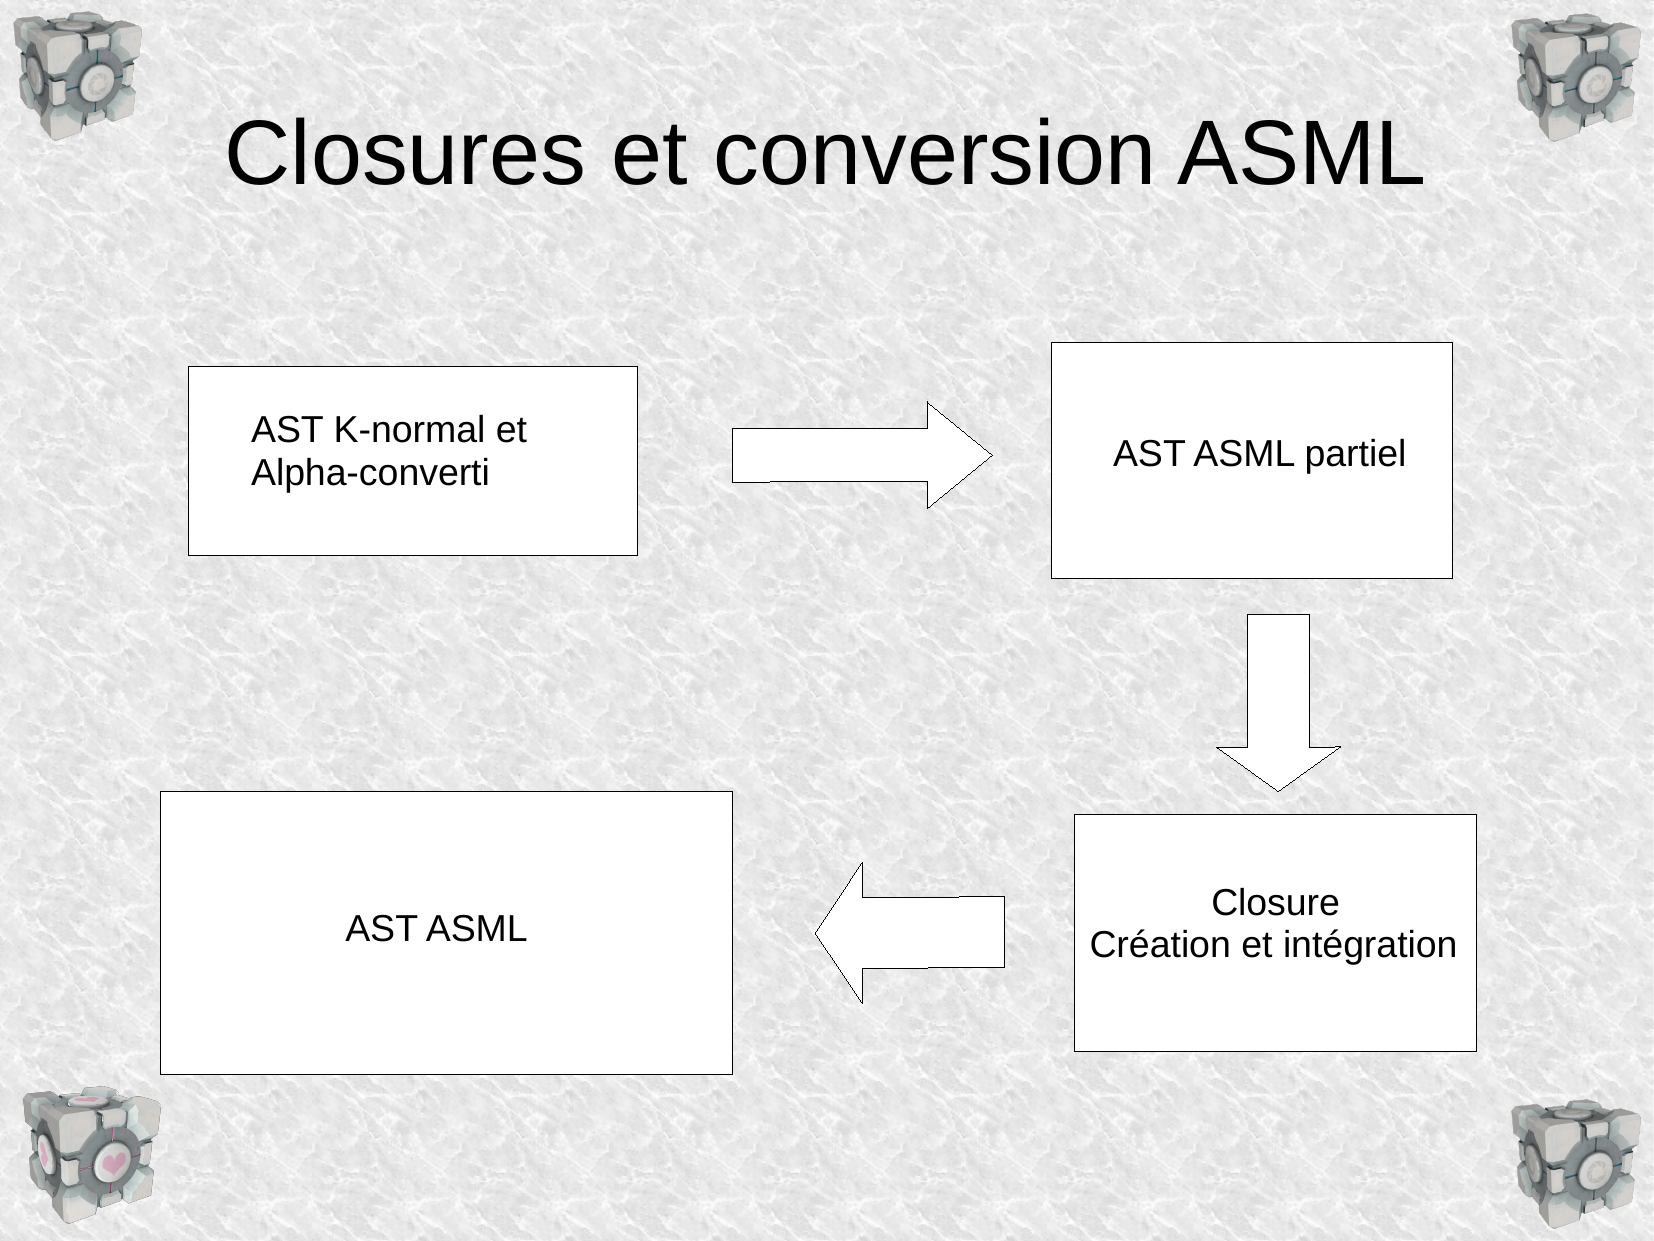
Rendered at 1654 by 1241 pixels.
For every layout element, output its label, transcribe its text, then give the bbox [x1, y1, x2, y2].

text_box [1051, 342, 1453, 579]
text_box [1074, 973, 1477, 1052]
text_box [188, 366, 638, 556]
picture [0, 0, 1654, 1241]
text_box AST K-normal et Alpha-converti [236, 401, 579, 501]
text_box AST ASML [330, 899, 556, 957]
text_box [1216, 614, 1341, 792]
text_box AST ASML partiel [1098, 425, 1430, 485]
title Closures et conversion ASML [82, 49, 1571, 257]
text_box Closure Création et intégration [1074, 874, 1477, 973]
text_box [160, 791, 733, 1075]
text_box [1074, 814, 1477, 874]
text_box [815, 862, 1005, 1004]
text_box [732, 401, 993, 509]
